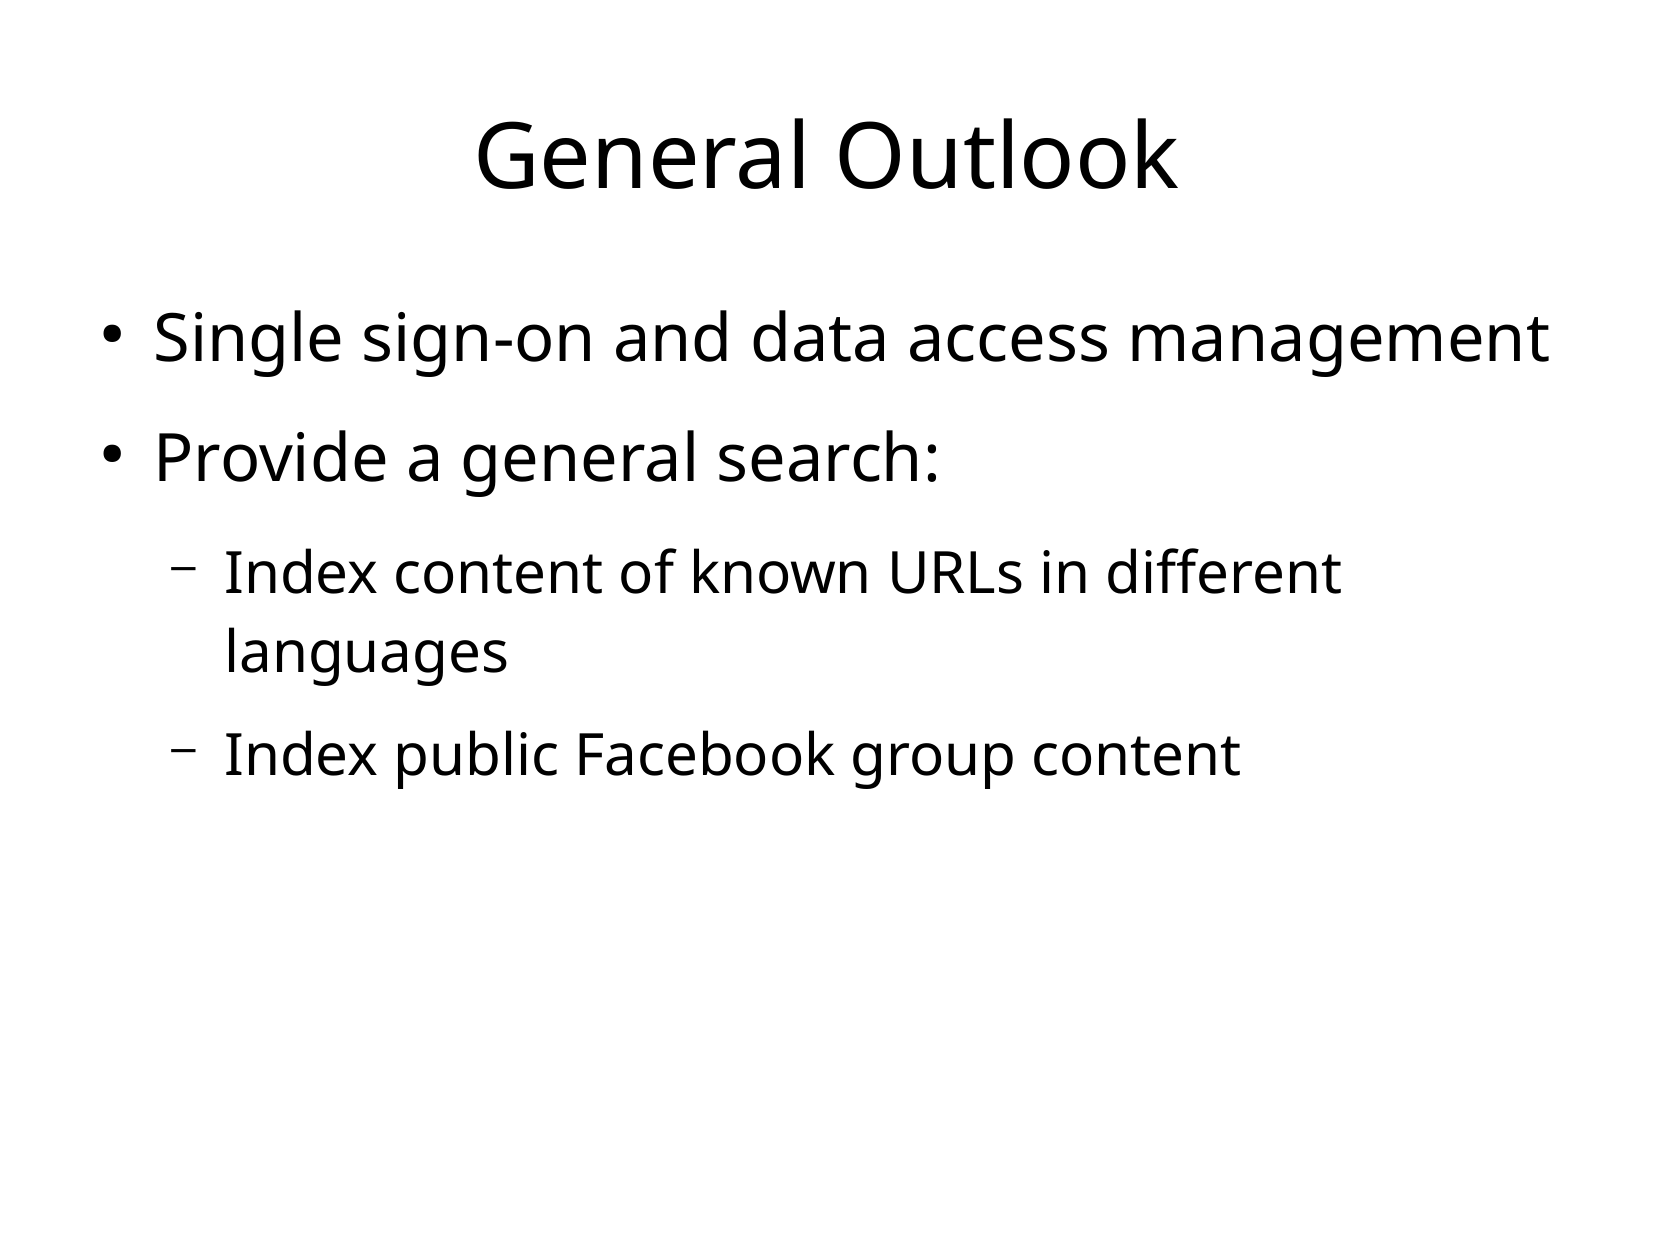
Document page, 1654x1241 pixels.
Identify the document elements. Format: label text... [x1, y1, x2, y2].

title General Outlook [82, 49, 1571, 257]
list Single sign-on and data access management Provide a general search: Index content of known URLs in different languages Index public Facebook group content [82, 290, 1571, 1010]
